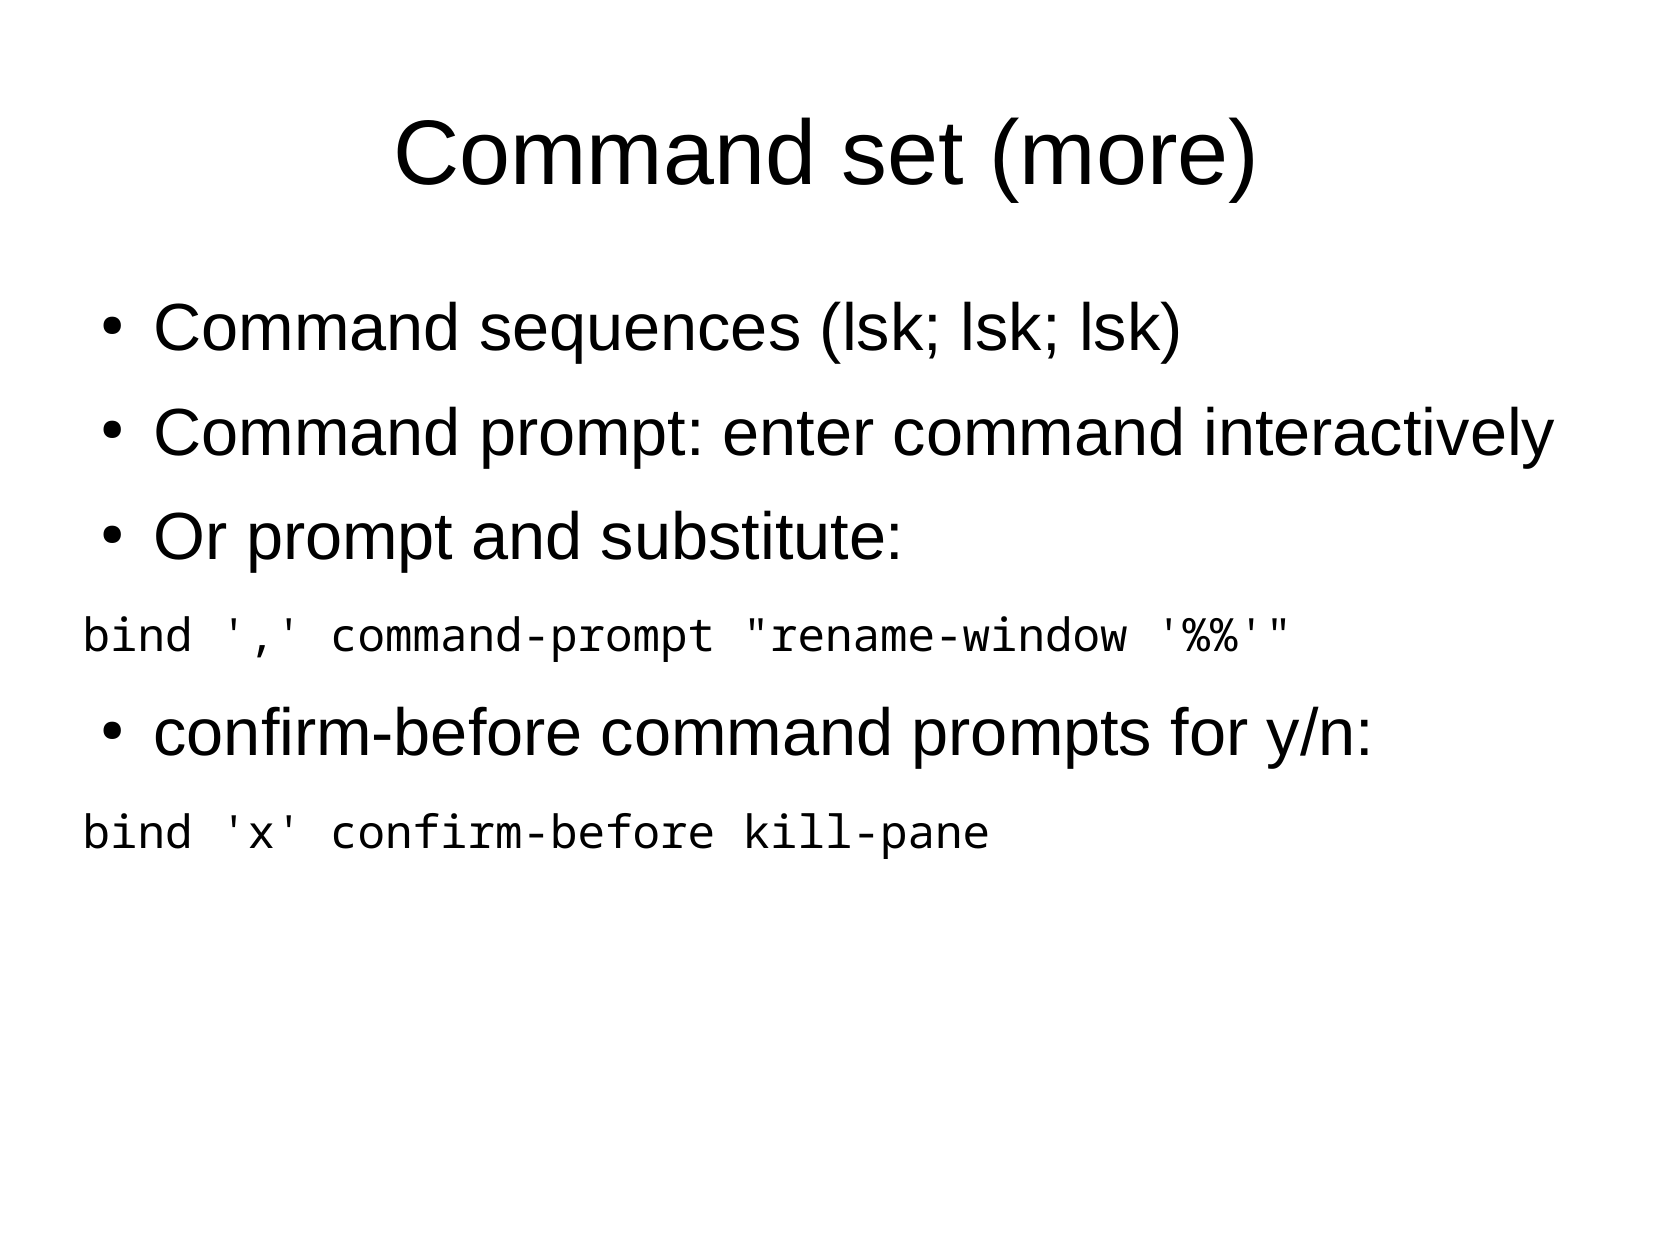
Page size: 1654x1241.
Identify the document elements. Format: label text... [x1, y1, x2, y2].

list Command sequences (lsk; lsk; lsk) Command prompt: enter command interactively Or prompt and substitute: bind ',' command-prompt "rename-window '%%'" confirm-before command prompts for y/n: bind 'x' confirm-before kill-pane [82, 290, 1571, 1109]
title Command set (more) [82, 49, 1571, 257]
